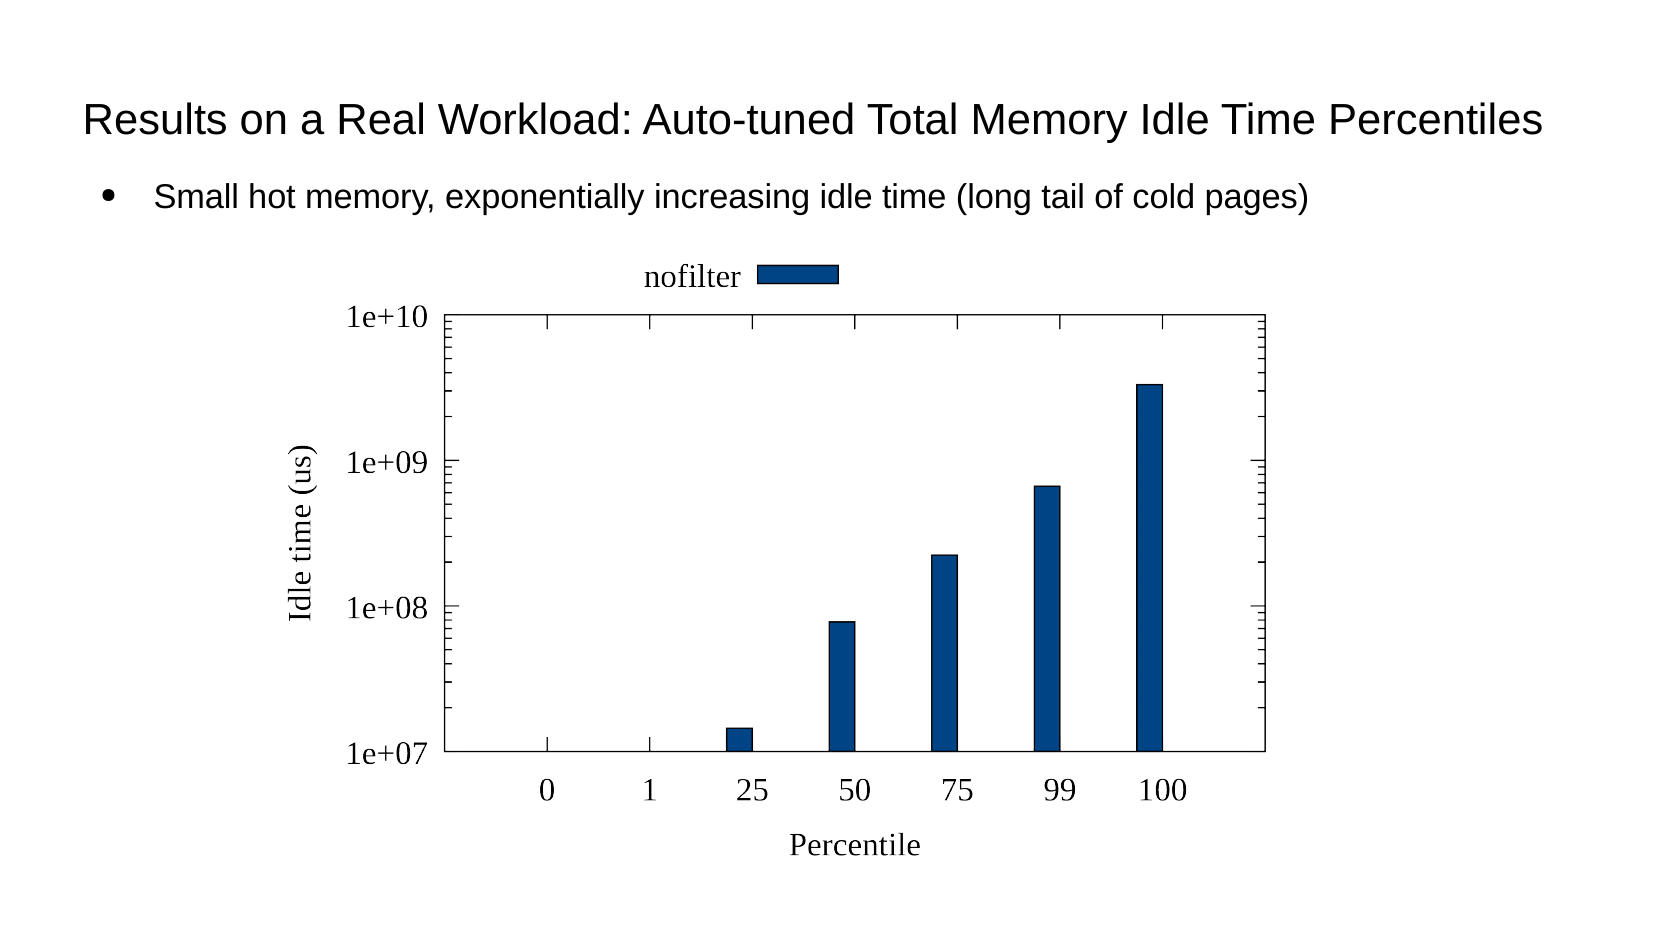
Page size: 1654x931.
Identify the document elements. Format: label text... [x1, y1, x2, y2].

title Results on a Real Workload: Auto-tuned Total Memory Idle Time Percentiles [82, 81, 1571, 157]
list Small hot memory, exponentially increasing idle time (long tail of cold pages) [82, 177, 1571, 833]
picture [266, 240, 1316, 871]
